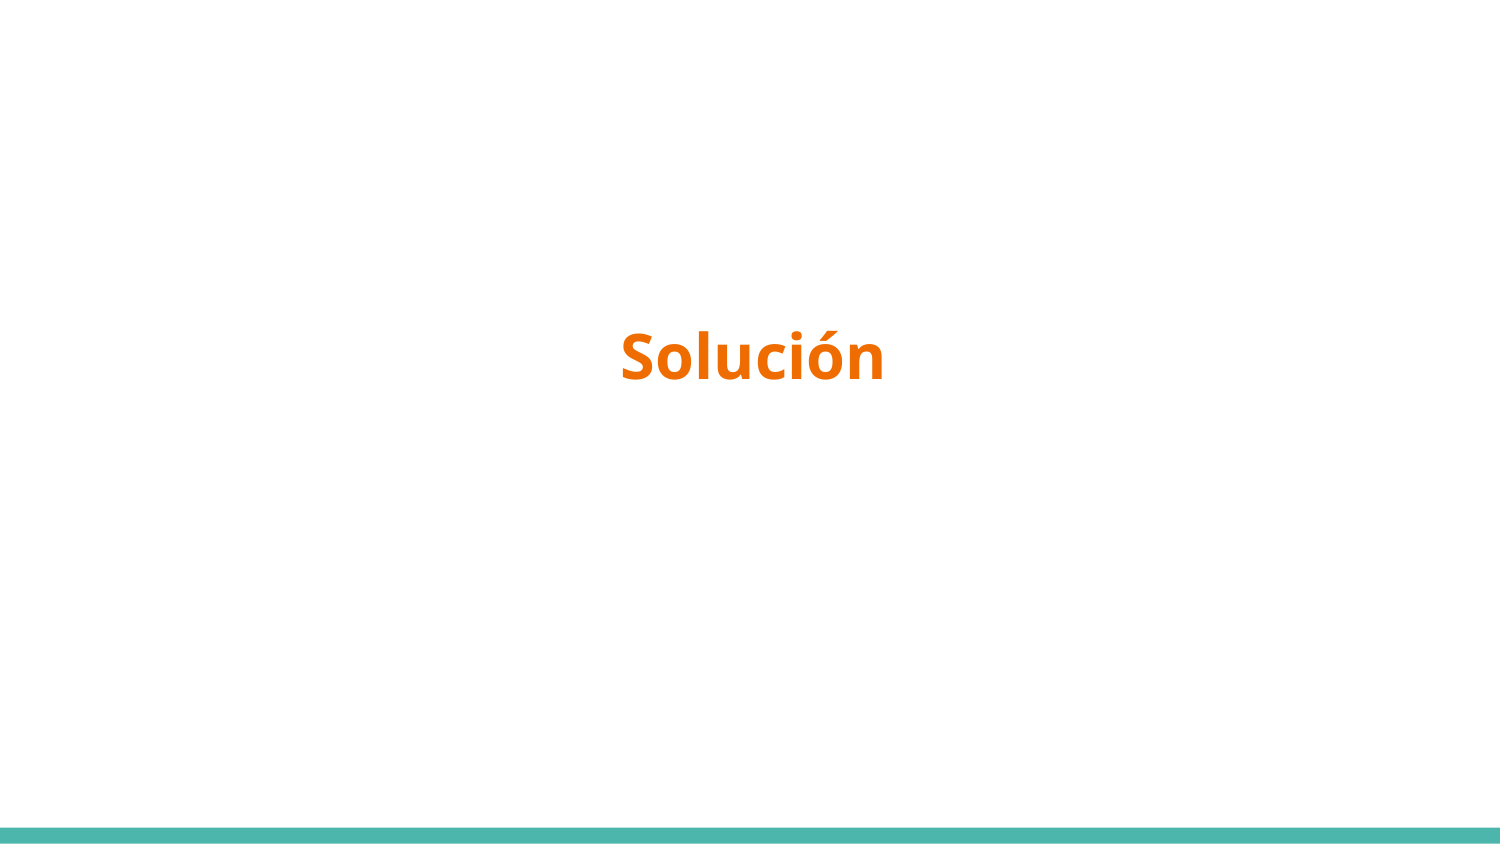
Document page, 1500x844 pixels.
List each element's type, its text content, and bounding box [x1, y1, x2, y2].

title Solución [55, 297, 1453, 414]
